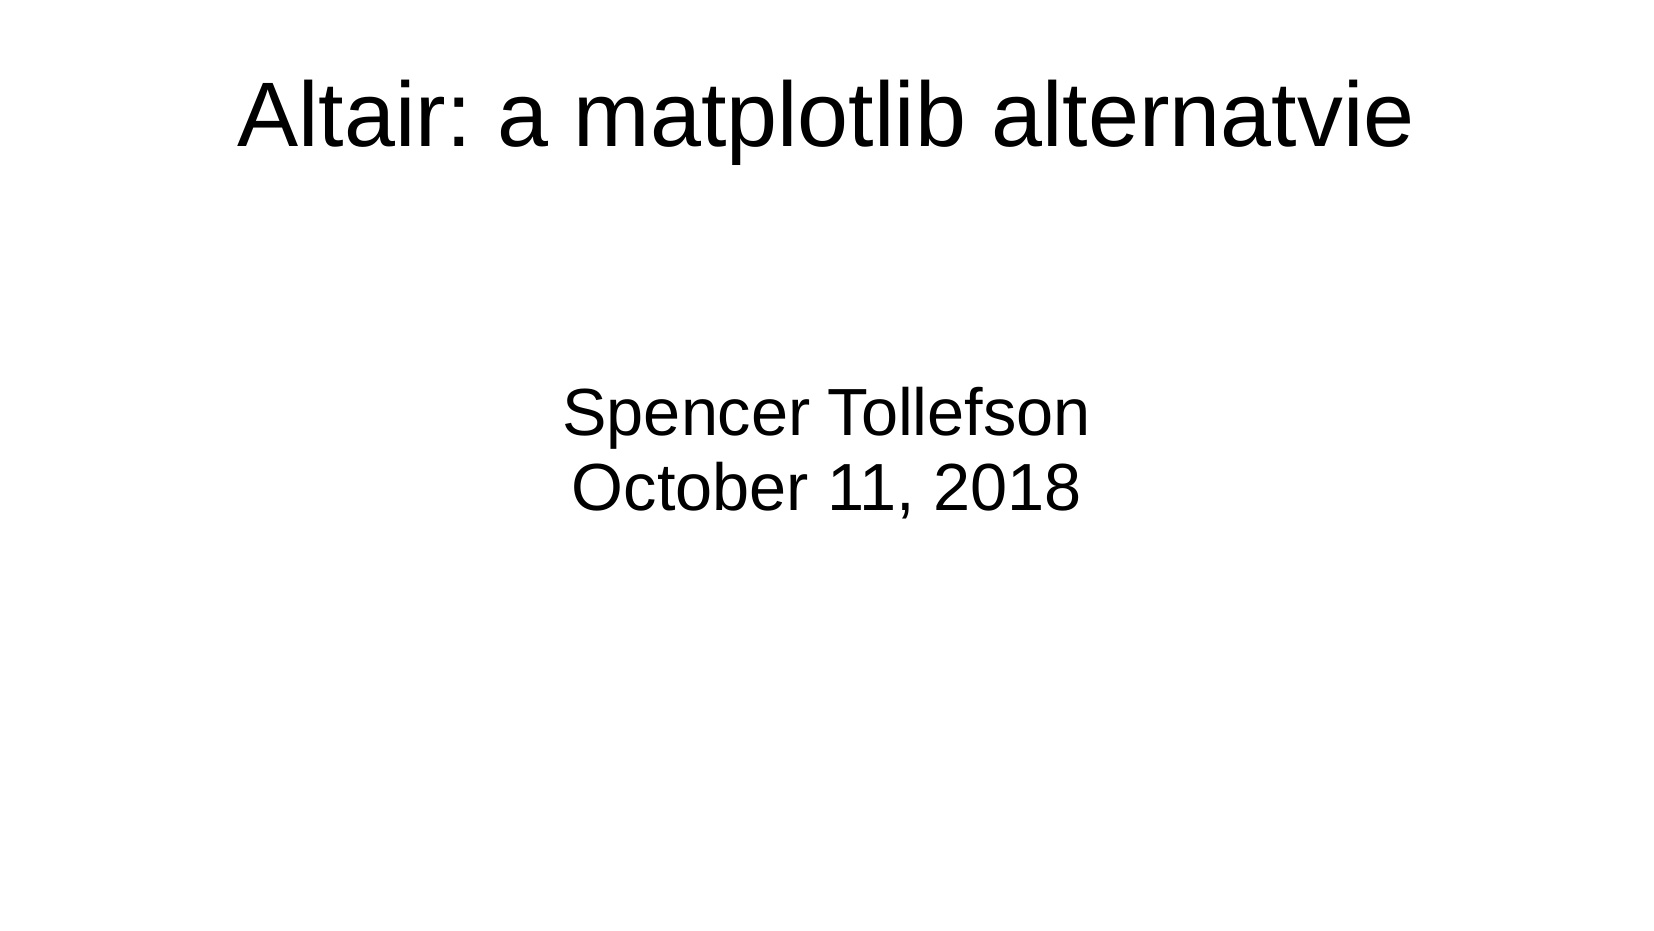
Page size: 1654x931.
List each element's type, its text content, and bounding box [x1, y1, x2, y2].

subtitle Spencer Tollefson October 11, 2018 [82, 217, 1571, 758]
title Altair: a matplotlib alternatvie [82, 37, 1571, 193]
